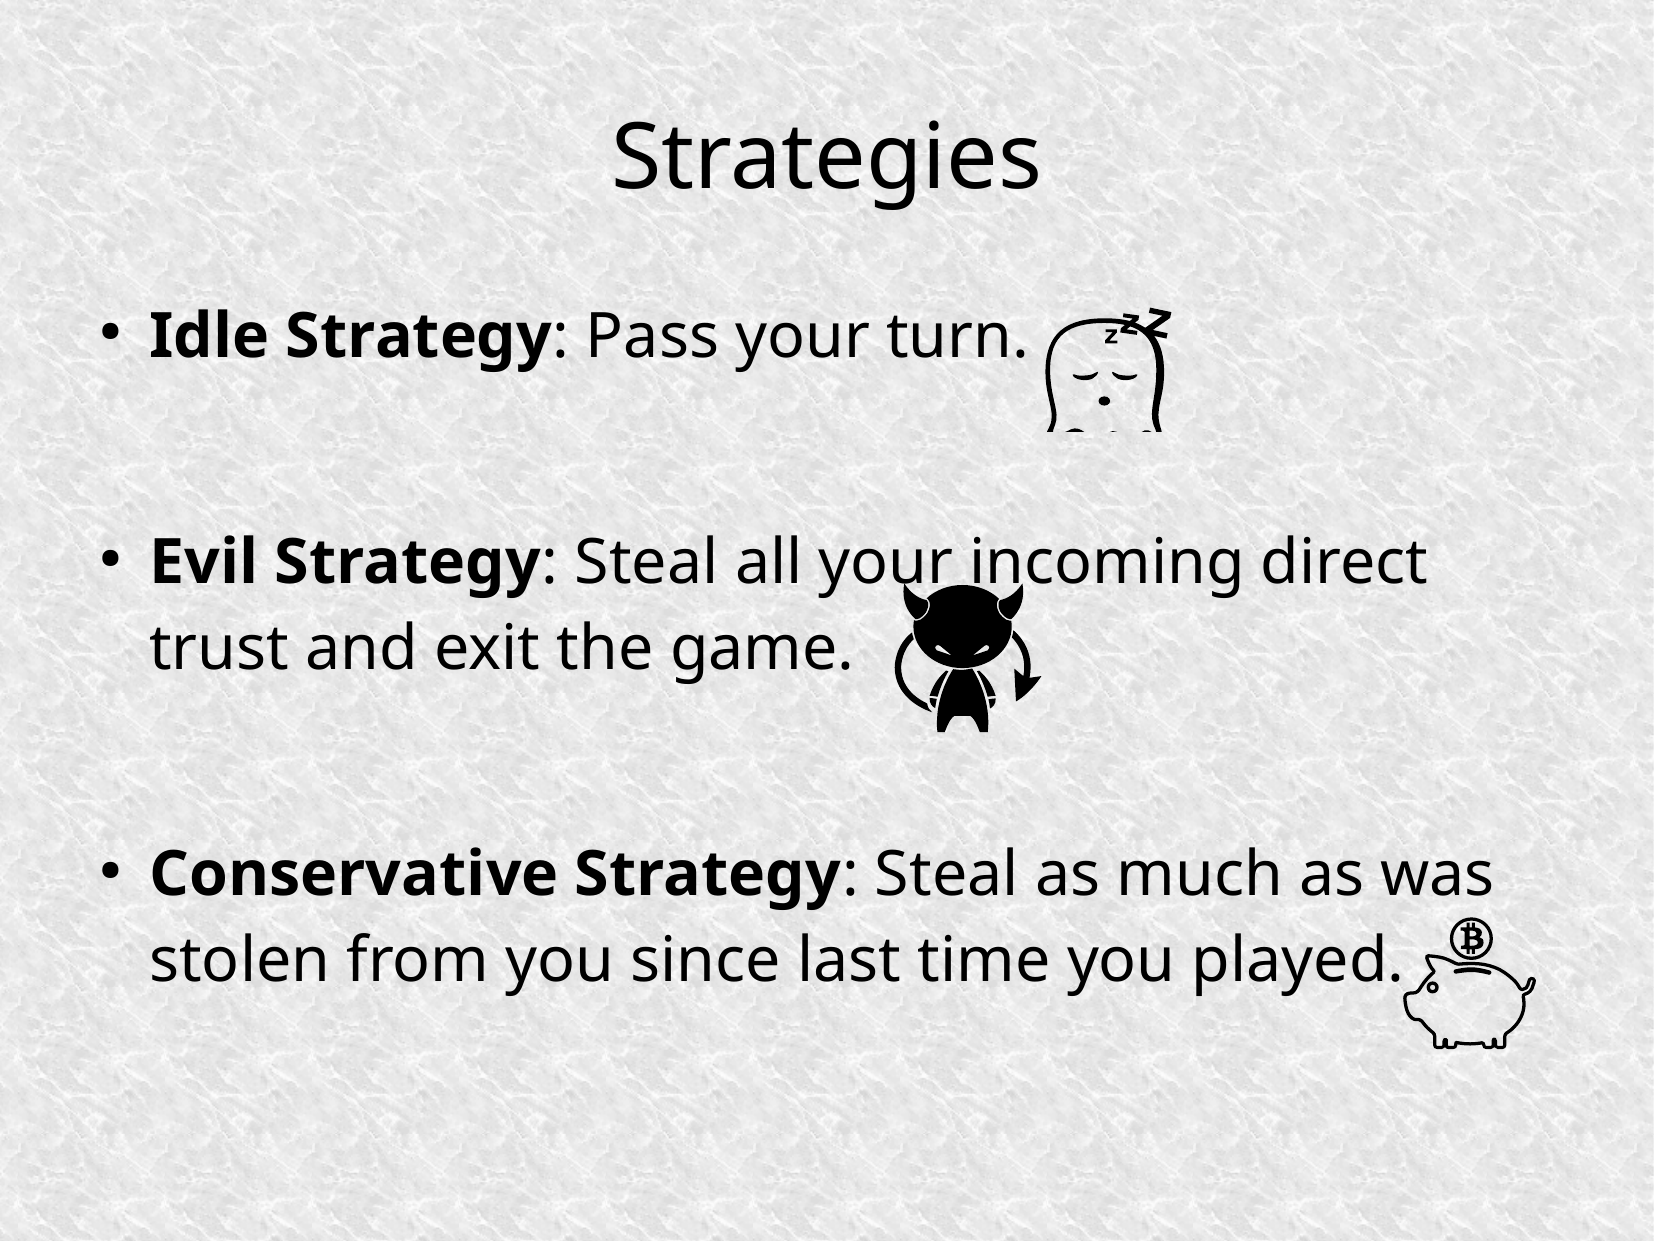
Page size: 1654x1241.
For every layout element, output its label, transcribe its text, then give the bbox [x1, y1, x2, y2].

title Strategies [82, 49, 1571, 257]
list Idle Strategy: Pass your turn. Evil Strategy: Steal all your incoming direct trust and exit the game. Conservative Strategy: Steal as much as was stolen from you since last time you played. [82, 290, 1571, 1010]
picture [0, 0, 1654, 1241]
